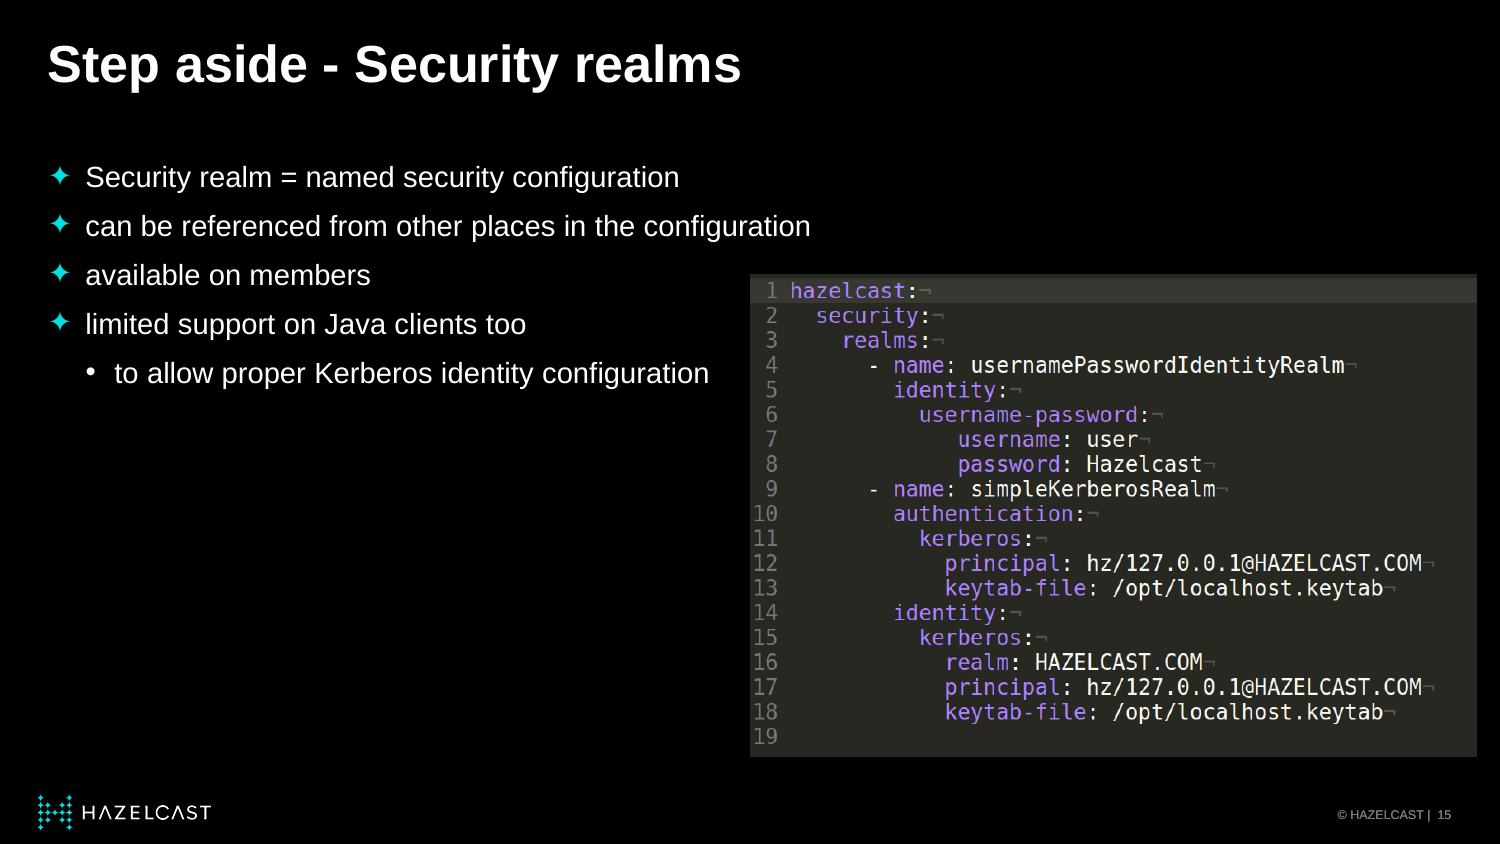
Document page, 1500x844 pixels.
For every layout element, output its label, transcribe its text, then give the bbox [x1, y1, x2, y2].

list Security realm = named security configuration can be referenced from other places in the configuration available on members limited support on Java clients too to allow proper Kerberos identity configuration [37, 138, 1463, 794]
picture [37, 794, 211, 831]
title Step aside - Security realms [37, 37, 1463, 99]
picture [750, 274, 1477, 757]
